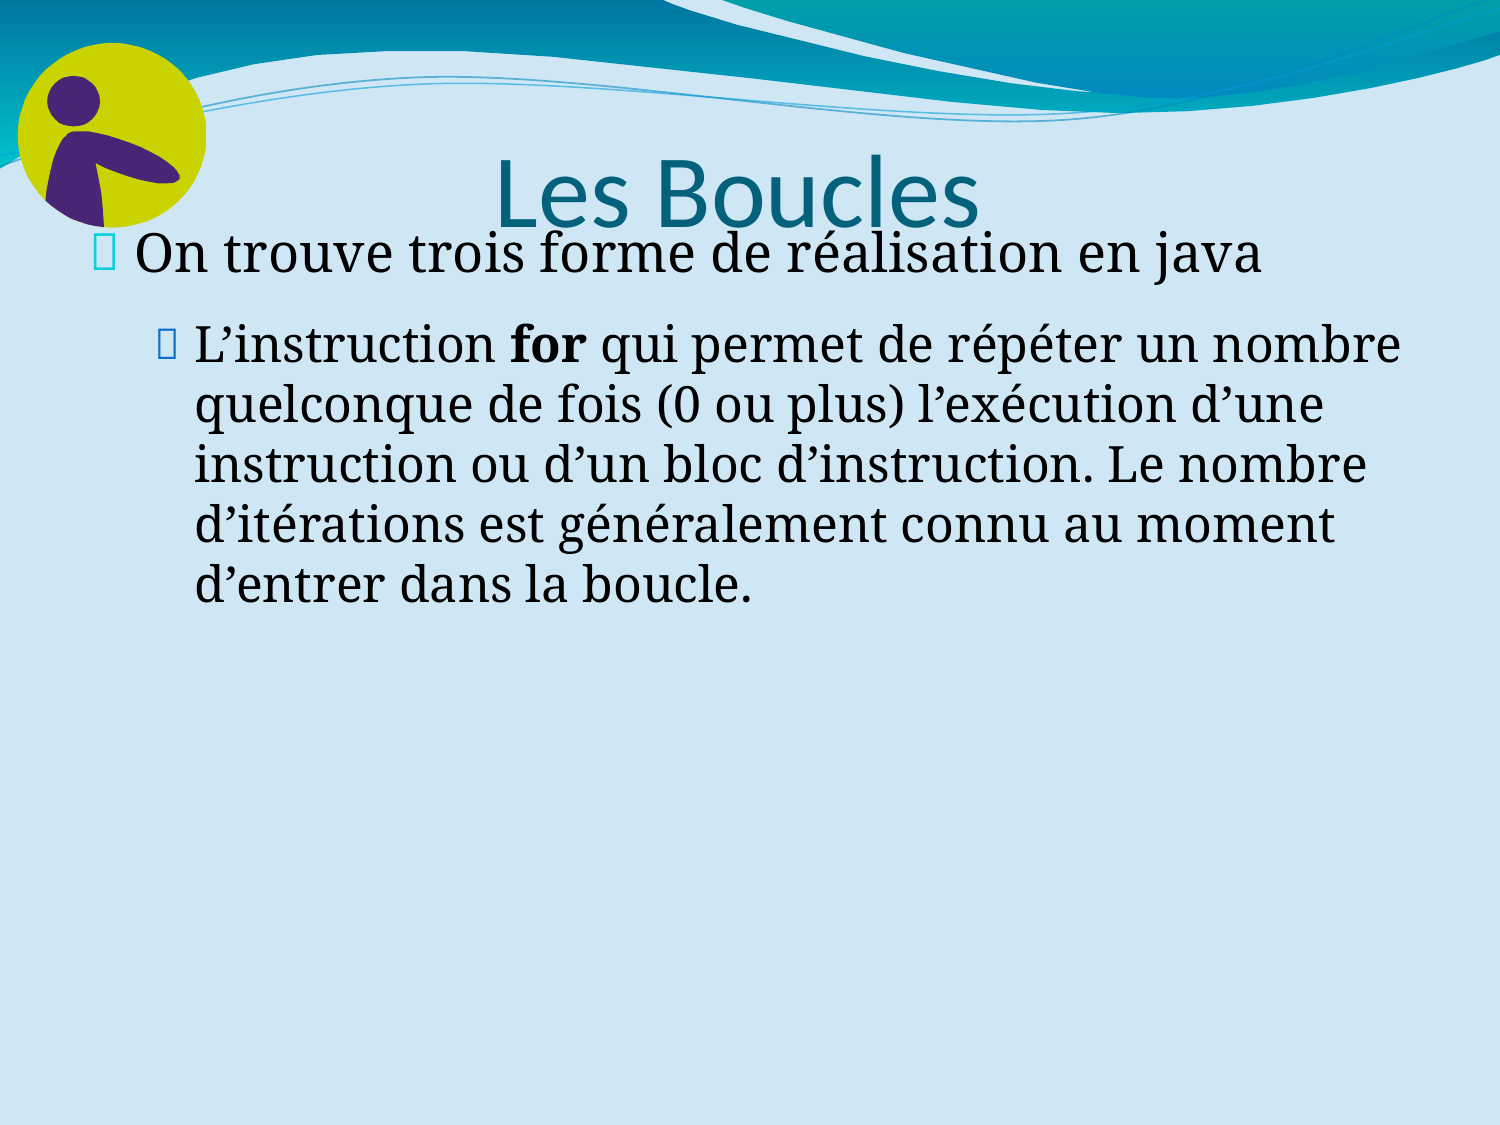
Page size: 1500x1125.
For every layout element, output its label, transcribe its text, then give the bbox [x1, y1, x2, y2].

list On trouve trois forme de réalisation en java L’instruction for qui permet de répéter un nombre quelconque de fois (0 ou plus) l’exécution d’une instruction ou d’un bloc d’instruction. Le nombre d’itérations est généralement connu au moment d’entrer dans la boucle. [75, 210, 1425, 1038]
title Les Boucles [75, 115, 1425, 210]
